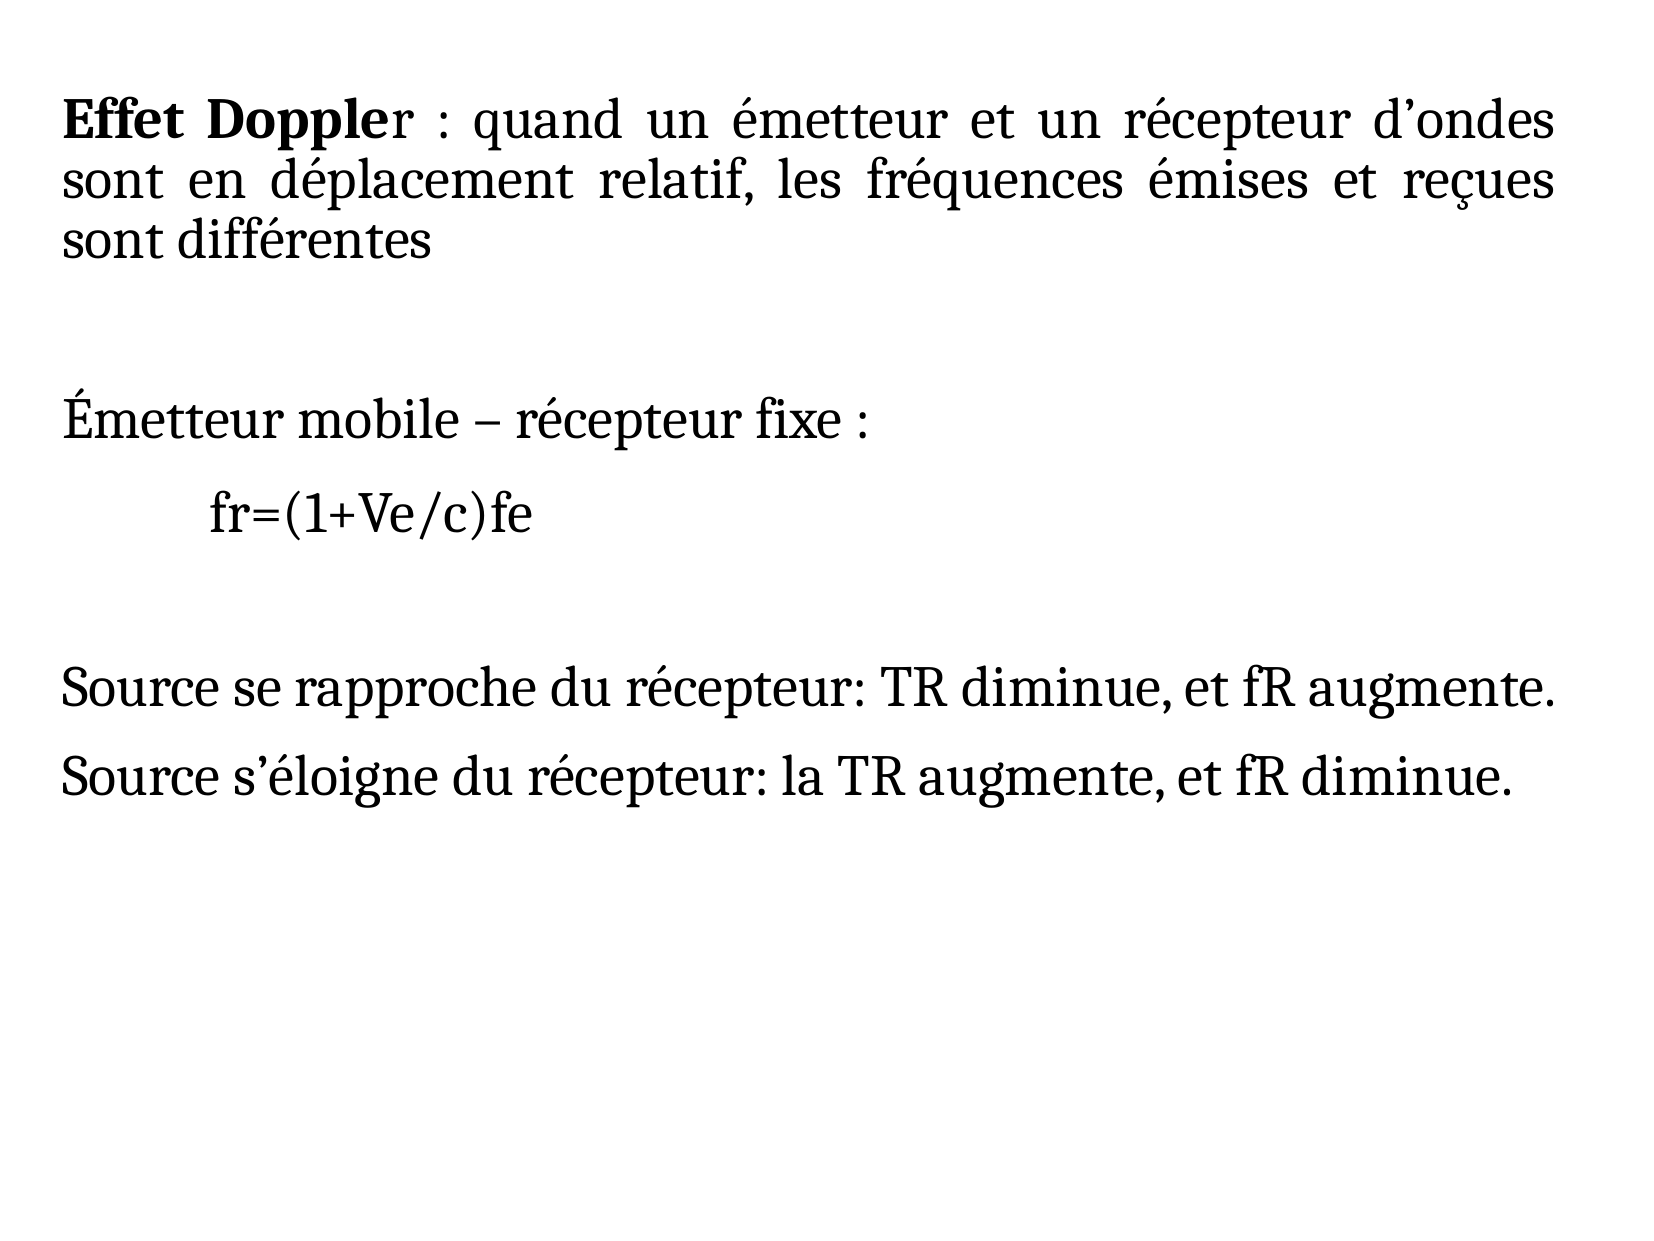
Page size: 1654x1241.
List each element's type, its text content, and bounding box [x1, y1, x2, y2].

text_box Effet Doppler : quand un émetteur et un récepteur d’ondes sont en déplacement relatif, les fréquences émises et reçues sont différentes Émetteur mobile – récepteur fixe : fr=(1+Ve/c)fe Source se rapproche du récepteur: TR diminue, et fR augmente. Source s’éloigne du récepteur: la TR augmente, et fR diminue. [47, 82, 1571, 1049]
